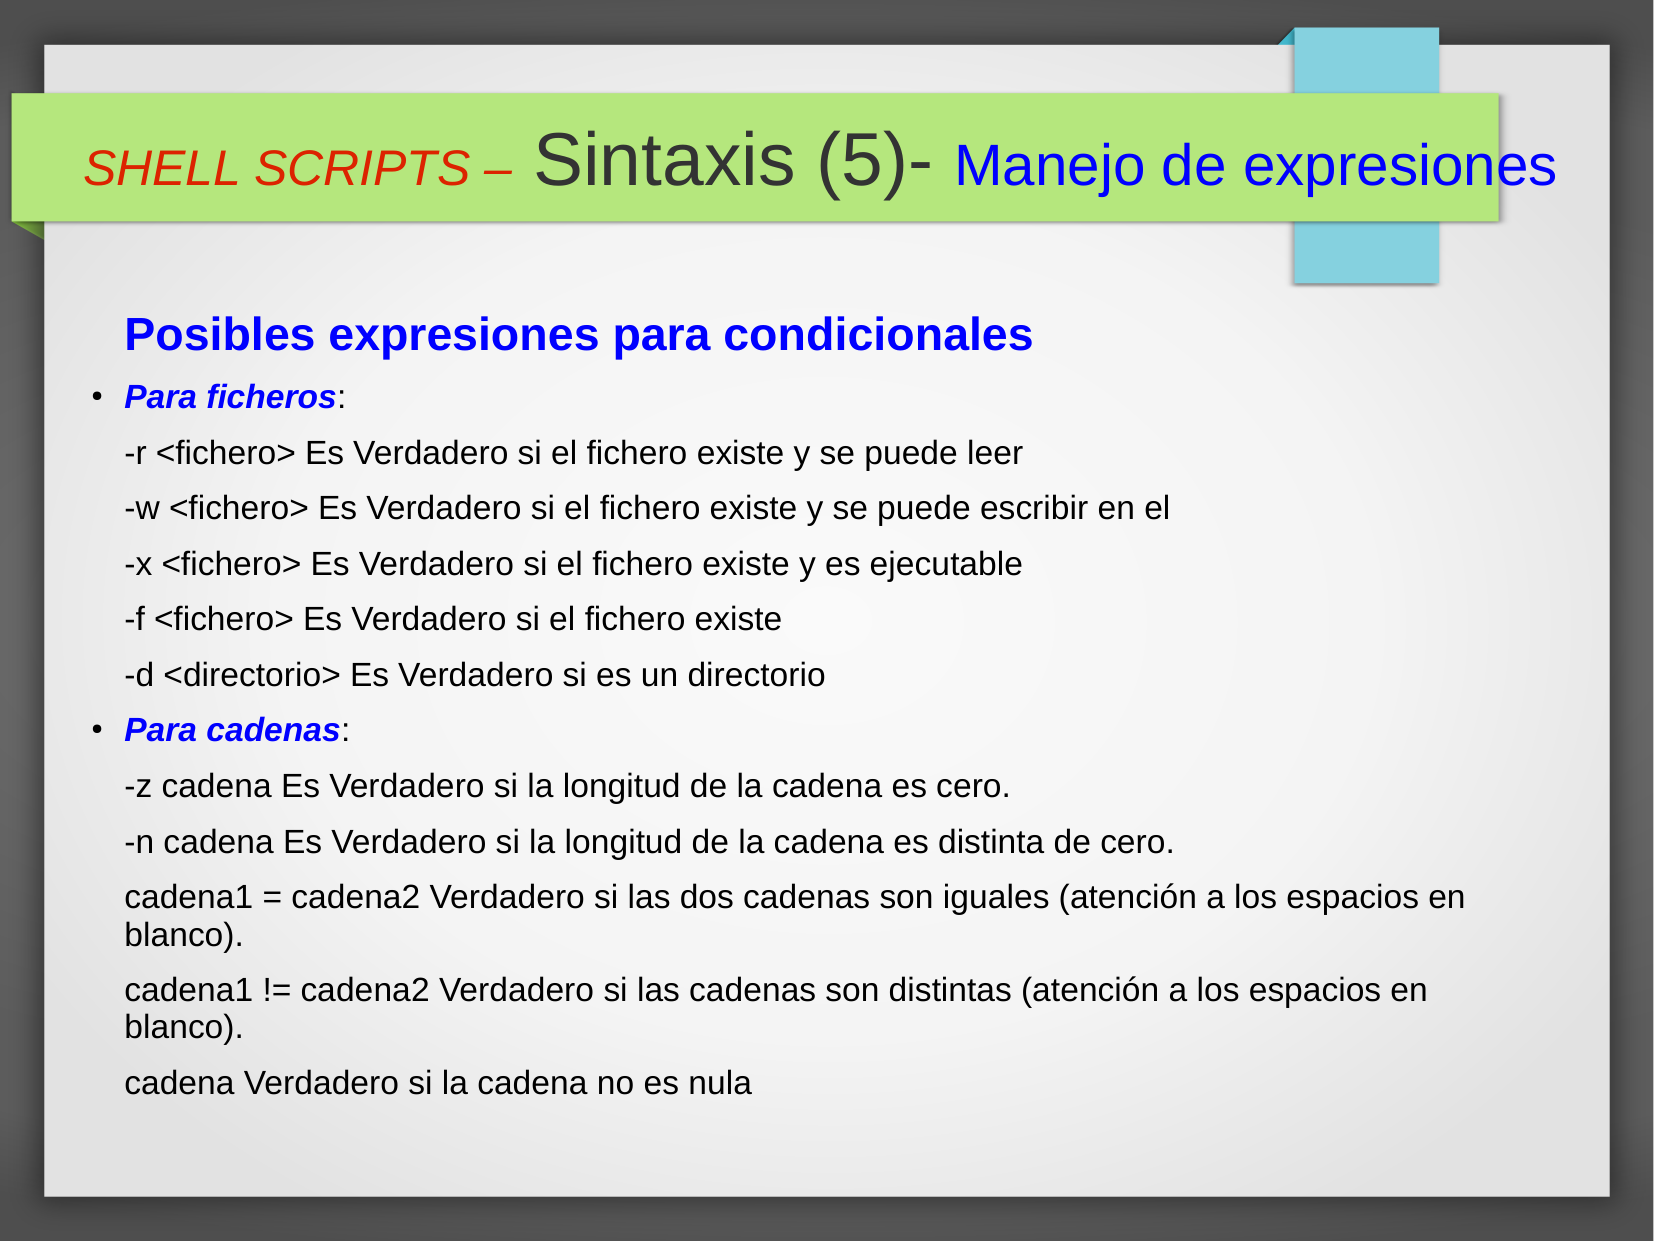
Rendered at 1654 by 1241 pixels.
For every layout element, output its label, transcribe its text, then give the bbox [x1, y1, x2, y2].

picture [0, 0, 1654, 1241]
title SHELL SCRIPTS – Sintaxis (5)- Manejo de expresiones [70, 106, 1571, 213]
list Posibles expresiones para condicionales Para ficheros: -r <fichero> Es Verdadero si el fichero existe y se puede leer -w <fichero> Es Verdadero si el fichero existe y se puede escribir en el -x <fichero> Es Verdadero si el fichero existe y es ejecutable -f <fichero> Es Verdadero si el fichero existe -d <directorio> Es Verdadero si es un directorio Para cadenas: -z cadena Es Verdadero si la longitud de la cadena es cero. -n cadena Es Verdadero si la longitud de la cadena es distinta de cero. cadena1 = cadena2 Verdadero si las dos cadenas son iguales (atención a los espacios en blanco). cadena1 != cadena2 Verdadero si las cadenas son distintas (atención a los espacios en blanco). cadena Verdadero si la cadena no es nula [80, 308, 1512, 1111]
